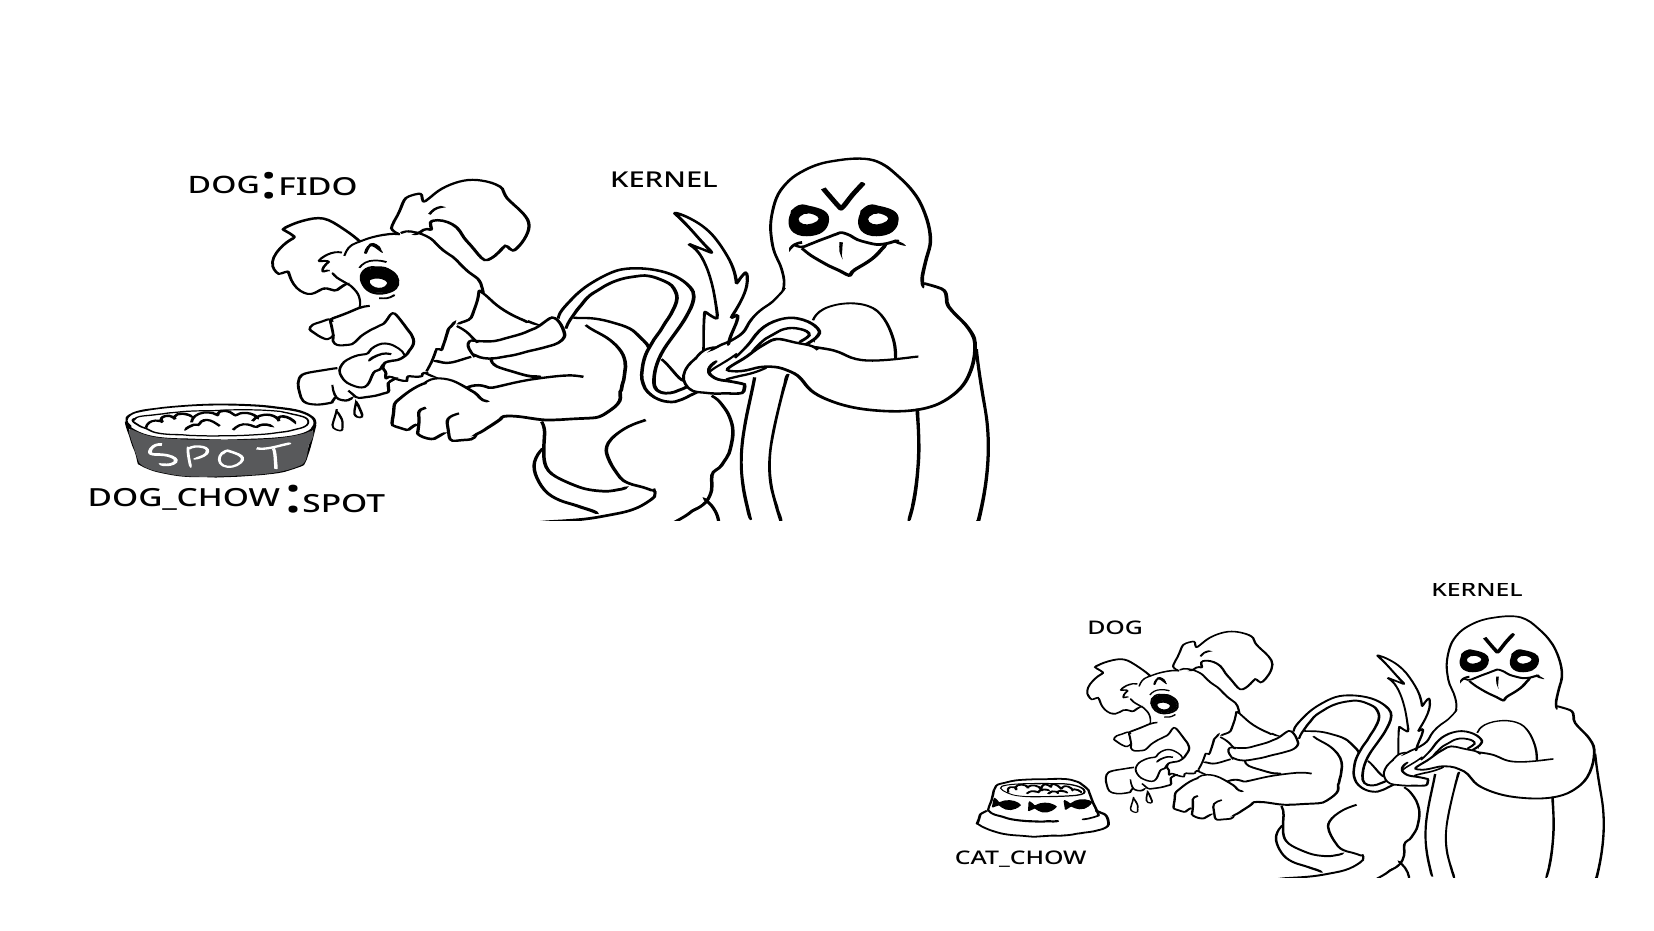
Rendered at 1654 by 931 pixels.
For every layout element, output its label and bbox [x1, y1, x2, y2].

picture [90, 157, 990, 521]
picture [956, 583, 1605, 878]
